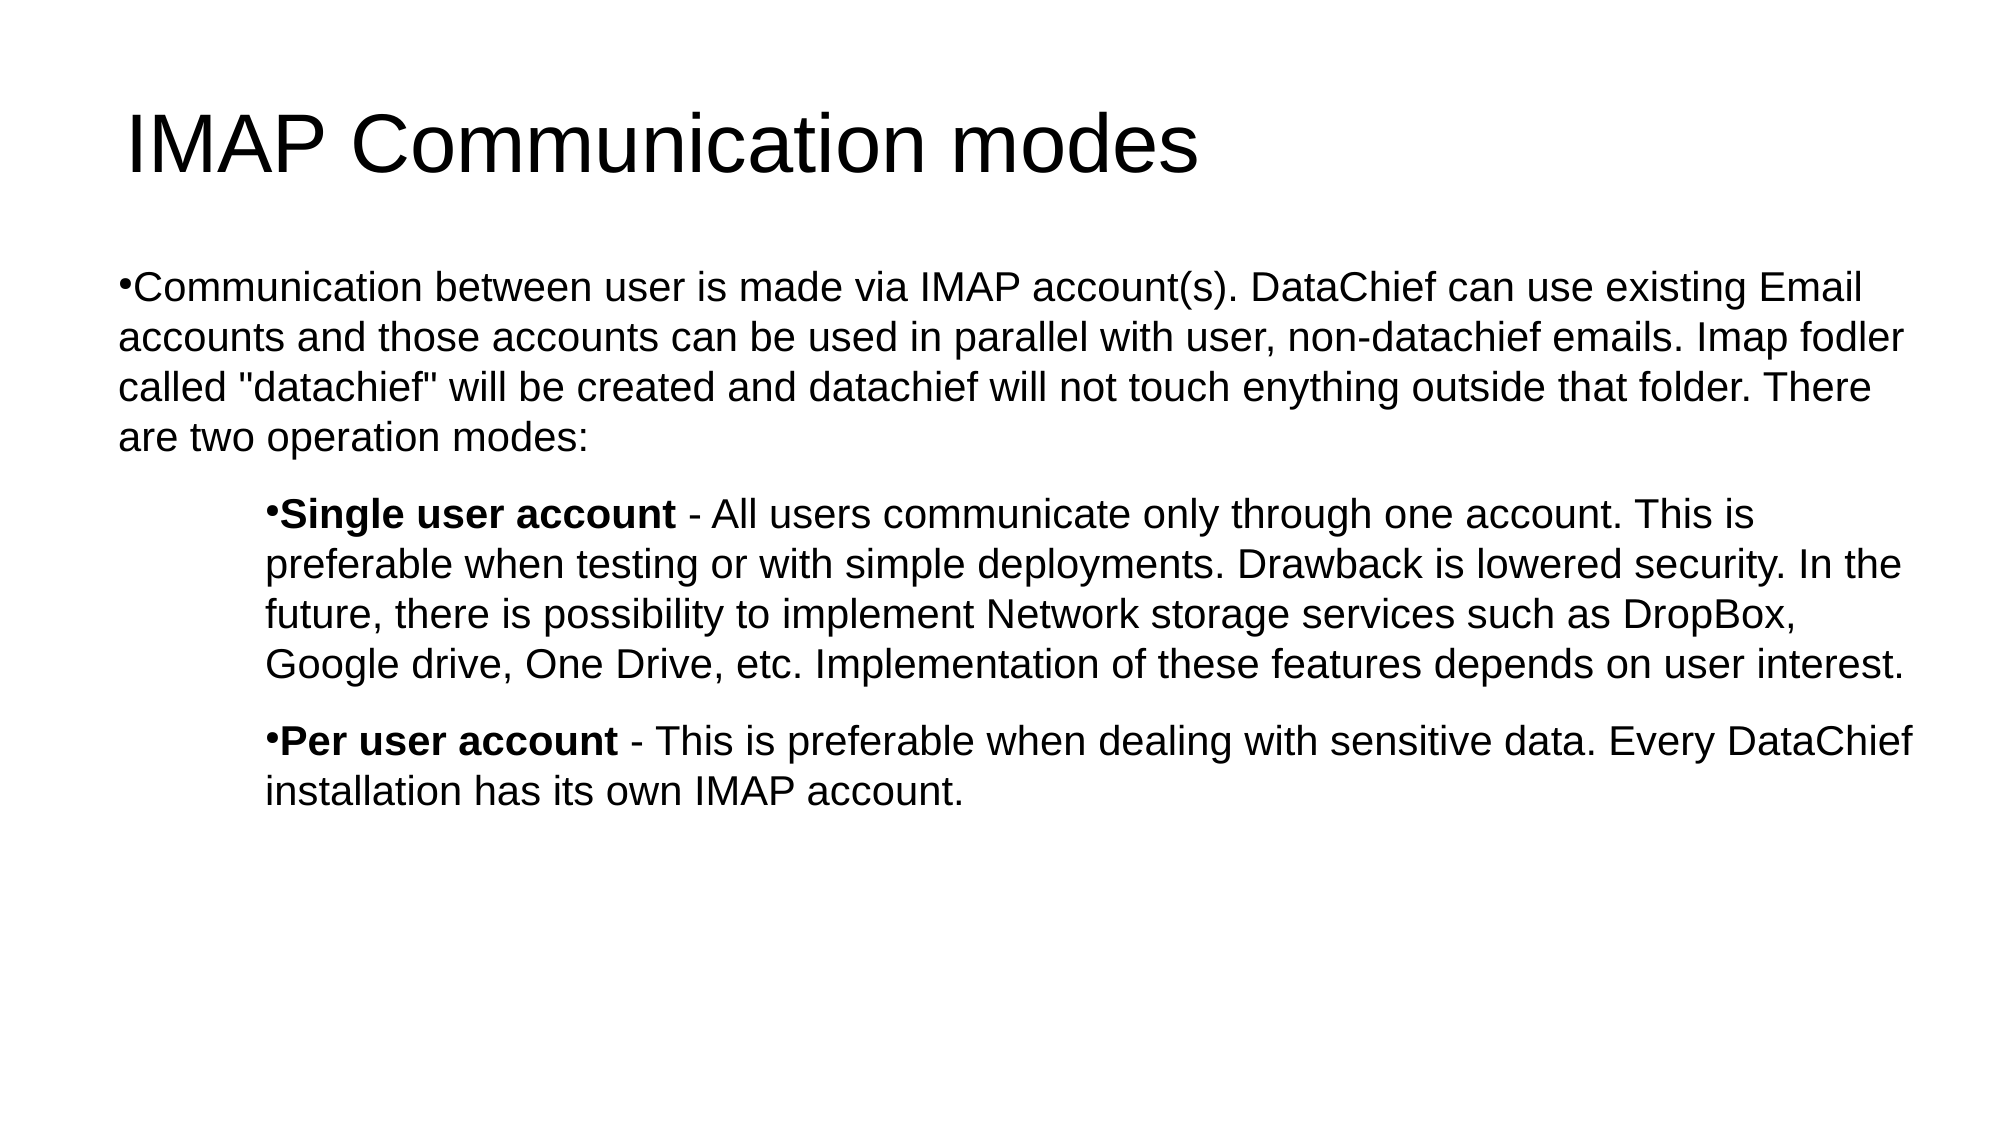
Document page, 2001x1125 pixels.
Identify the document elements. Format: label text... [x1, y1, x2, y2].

title IMAP Communication modes [125, 44, 1926, 233]
list Communication between user is made via IMAP account(s). DataChief can use existing Email accounts and those accounts can be used in parallel with user, non-datachief emails. Imap fodler called "datachief" will be created and datachief will not touch enything outside that folder. There are two operation modes: Single user account - All users communicate only through one account. This is preferable when testing or with simple deployments. Drawback is lowered security. In the future, there is possibility to implement Network storage services such as DropBox, Google drive, One Drive, etc. Implementation of these features depends on user interest. Per user account - This is preferable when dealing with sensitive data. Every DataChief installation has its own IMAP account. [118, 259, 1919, 913]
